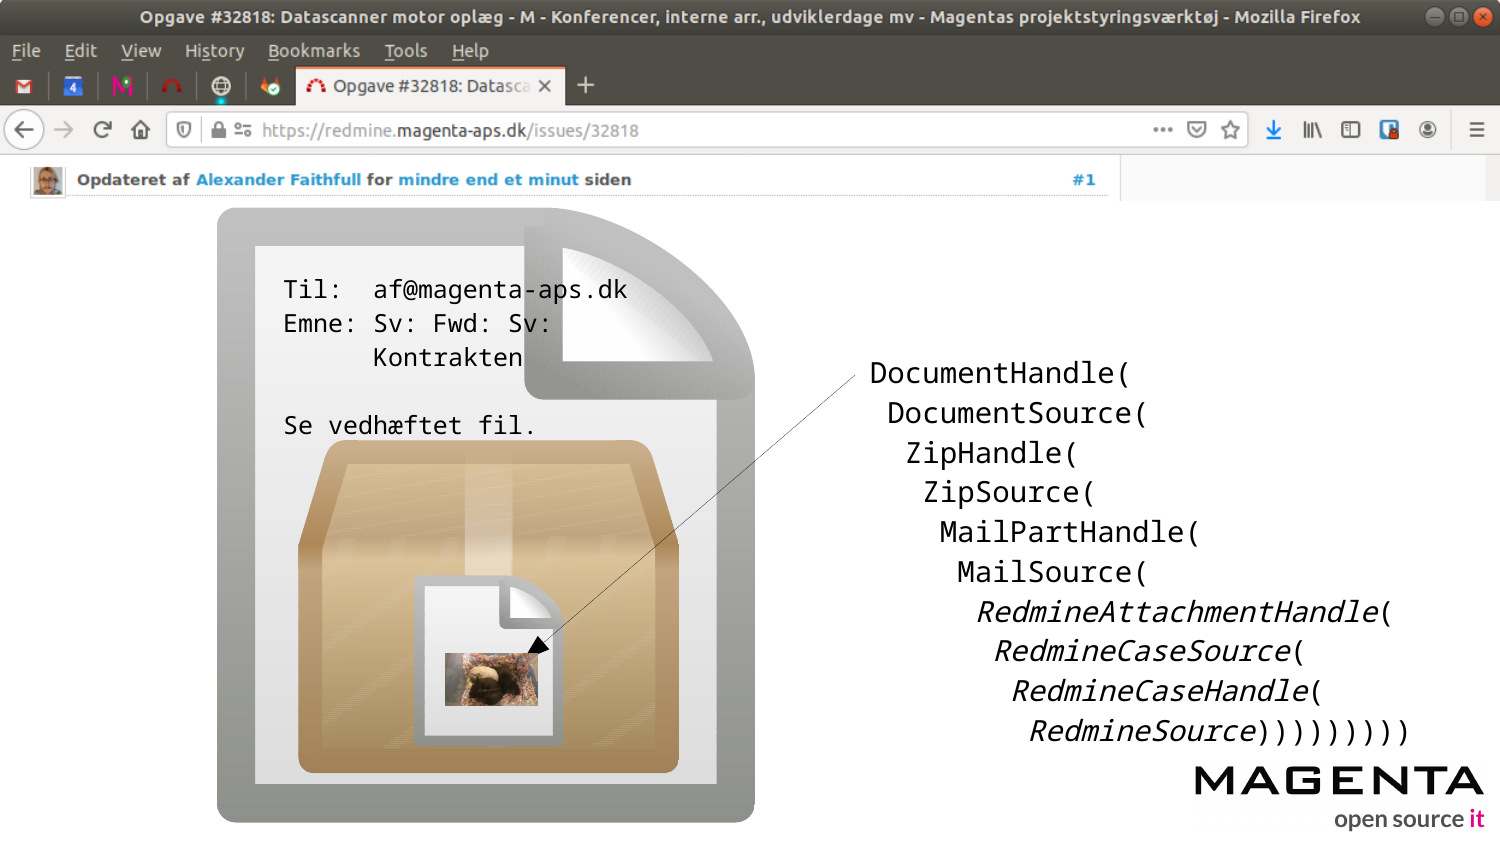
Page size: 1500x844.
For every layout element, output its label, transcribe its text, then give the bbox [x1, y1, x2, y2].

picture [0, 0, 1500, 201]
picture [178, 207, 794, 823]
text_box Til: af@magenta-aps.dk Emne: Sv: Fwd: Sv: Kontrakten Se vedhæftet fil. [268, 264, 704, 436]
text_box DocumentHandle( DocumentSource( ZipHandle( ZipSource( MailPartHandle( MailSource( RedmineAttachmentHandle( RedmineCaseSource( RedmineCaseHandle( RedmineSource))))))))) [855, 345, 1456, 844]
picture [1456, 764, 1488, 833]
